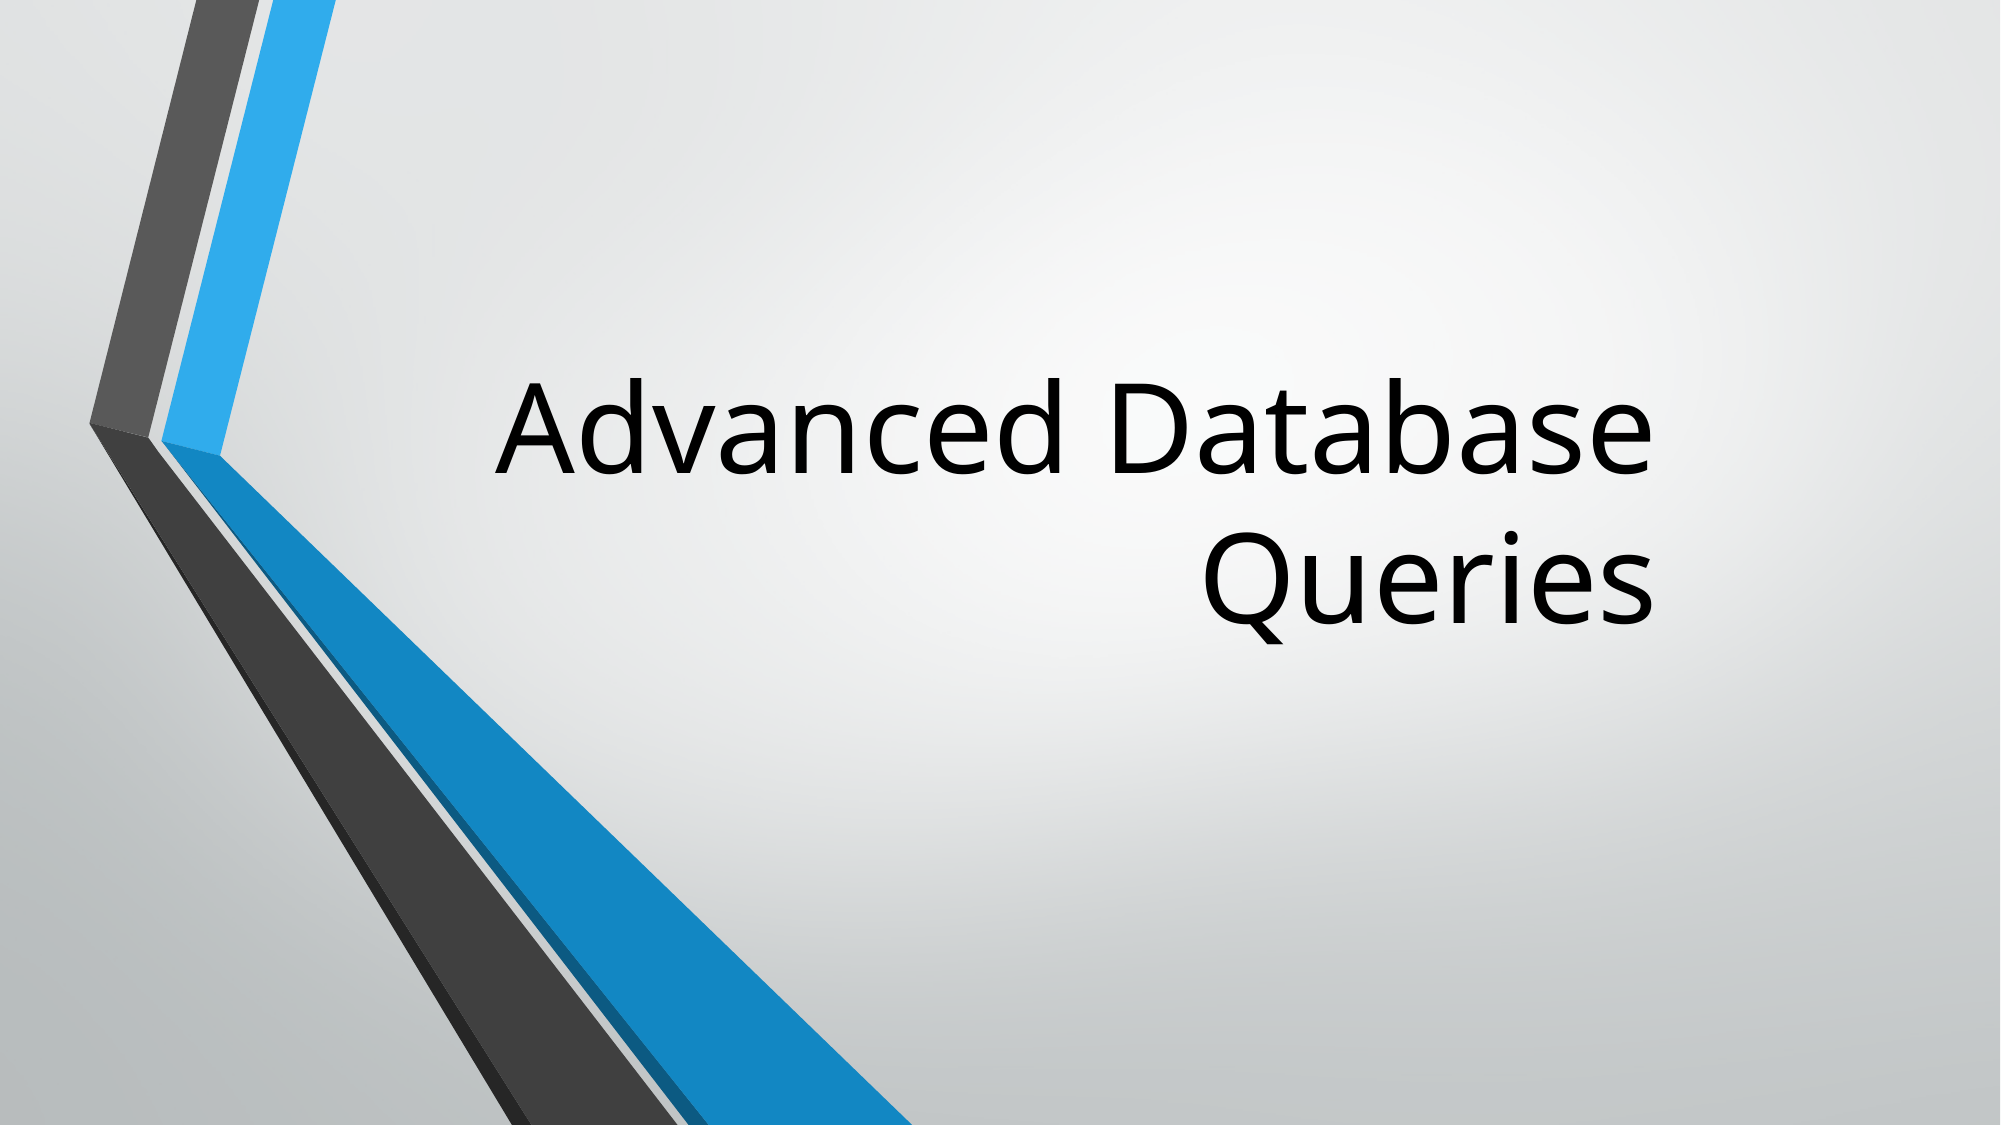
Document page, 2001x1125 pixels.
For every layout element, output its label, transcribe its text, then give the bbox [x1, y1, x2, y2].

title Advanced Database Queries [480, 226, 1887, 656]
